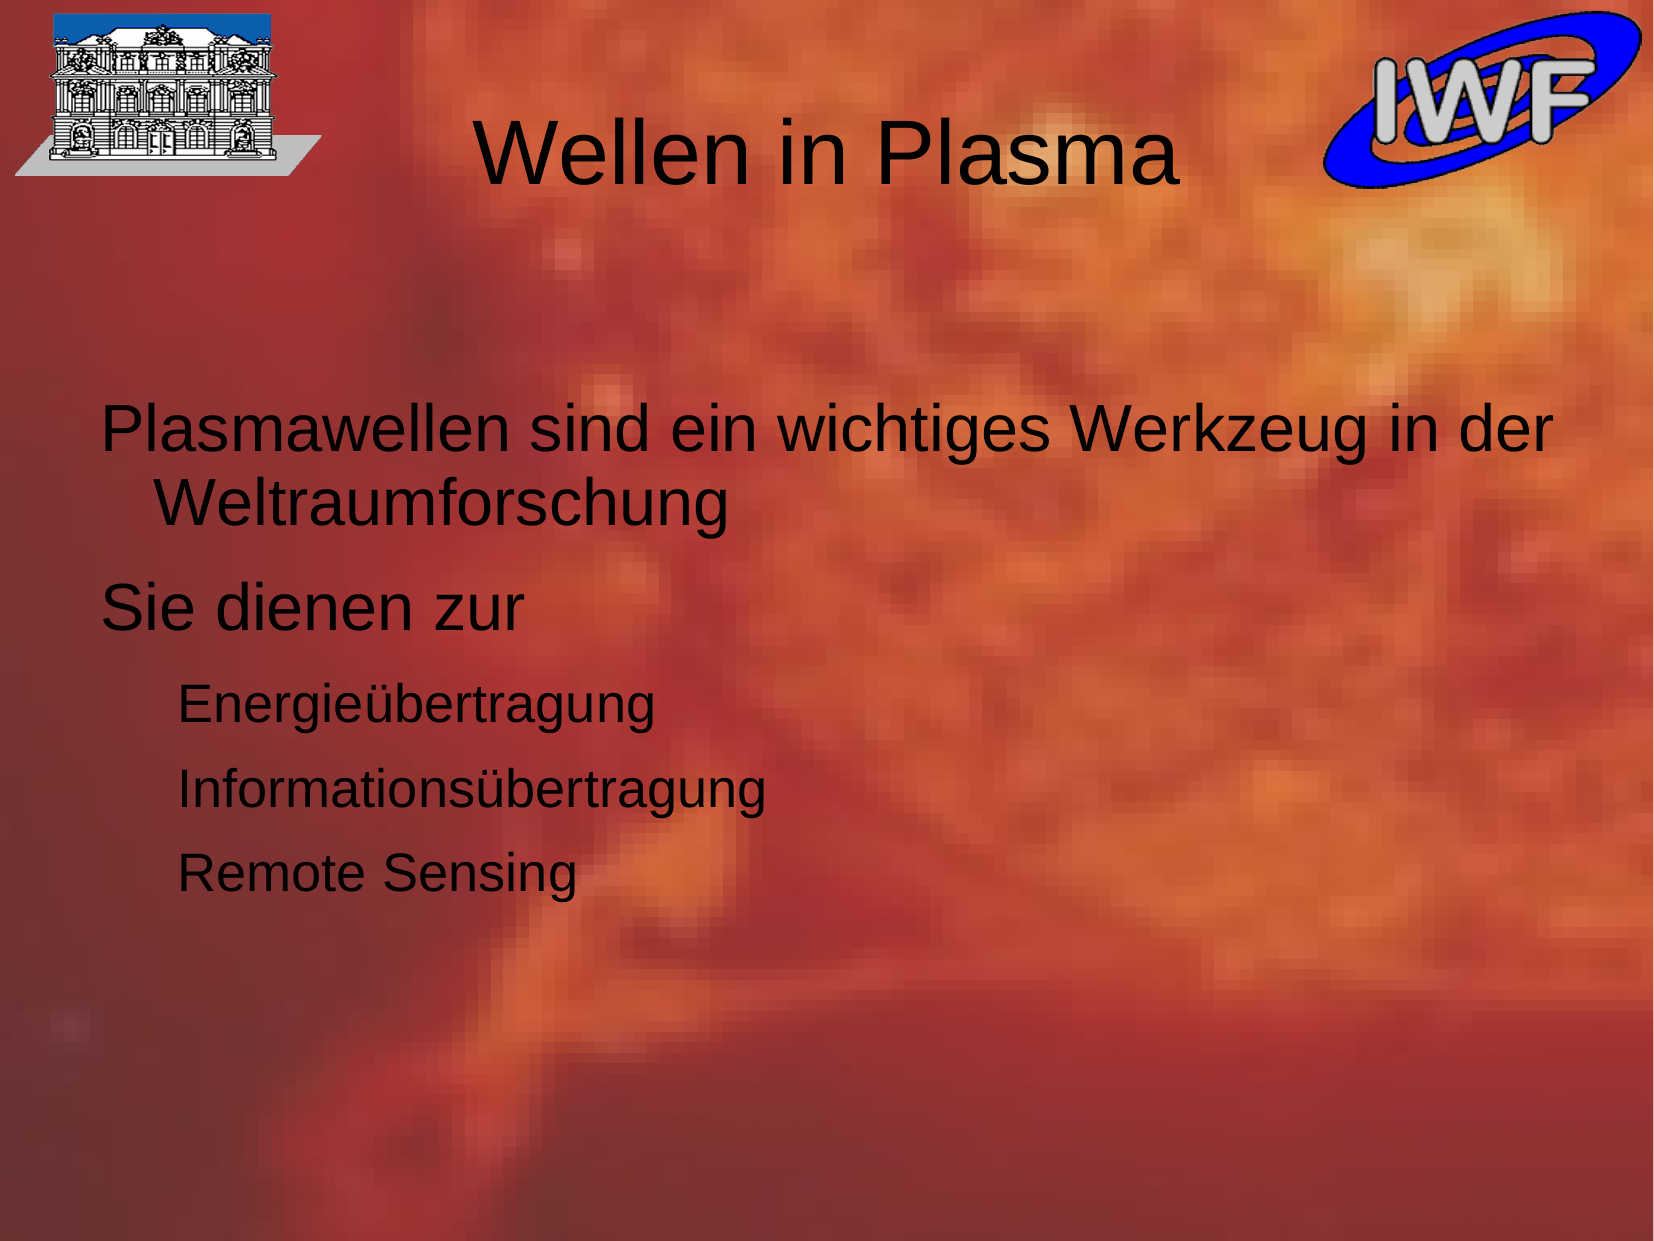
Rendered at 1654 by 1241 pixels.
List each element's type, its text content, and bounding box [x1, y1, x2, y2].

title Wellen in Plasma [82, 49, 1571, 257]
list Plasmawellen sind ein wichtiges Werkzeug in der Weltraumforschung Sie dienen zur Energieübertragung Informationsübertragung Remote Sensing [82, 390, 1571, 1195]
picture [0, 0, 1654, 1241]
